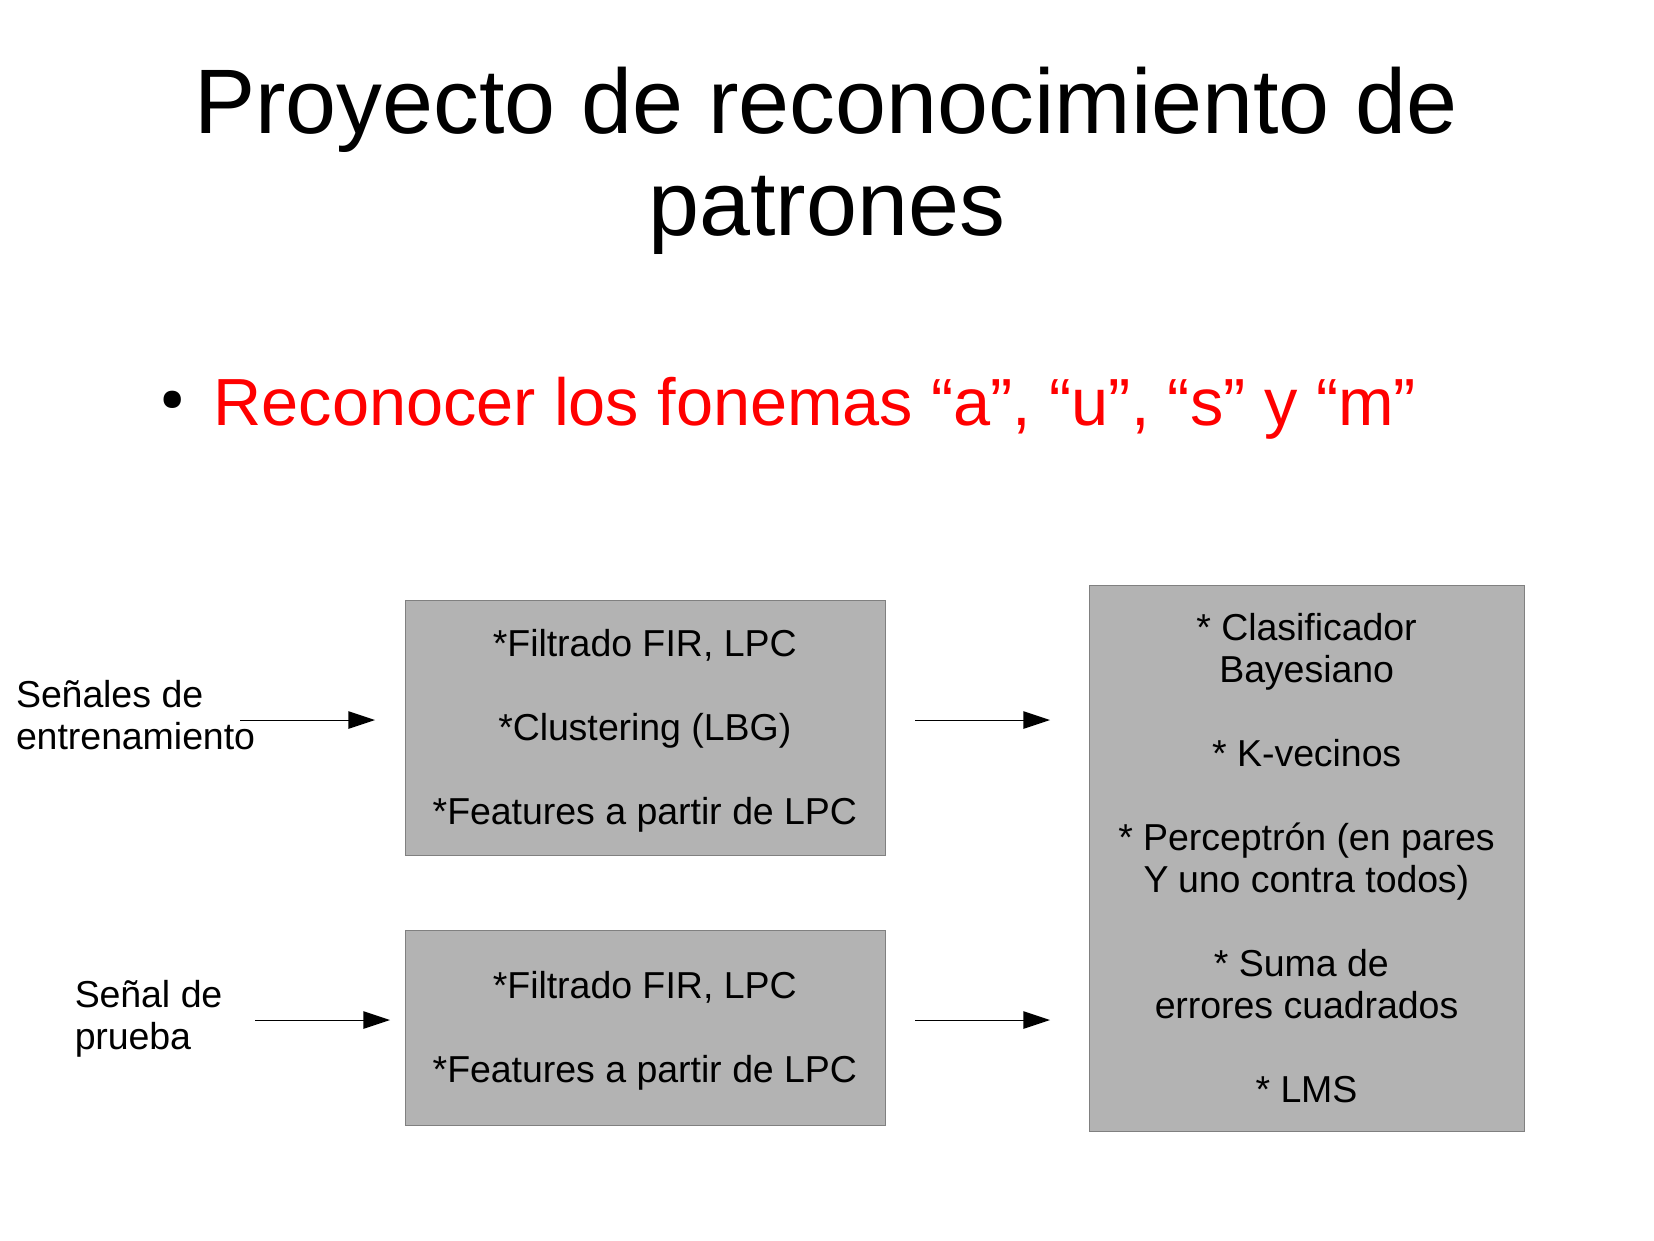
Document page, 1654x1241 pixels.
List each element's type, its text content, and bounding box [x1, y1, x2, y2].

list Reconocer los fonemas “a”, “u”, “s” y “m” [142, 260, 1576, 526]
text_box *Filtrado FIR, LPC *Features a partir de LPC [405, 930, 886, 1126]
text_box *Filtrado FIR, LPC *Clustering (LBG) *Features a partir de LPC [405, 600, 886, 856]
title Proyecto de reconocimiento de patrones [82, 49, 1571, 257]
text_box * Clasificador Bayesiano * K-vecinos * Perceptrón (en pares Y uno contra todos) * Suma de errores cuadrados * LMS [1089, 585, 1525, 1132]
text_box Señal de prueba [60, 966, 316, 1066]
text_box Señales de entrenamiento [1, 666, 271, 766]
